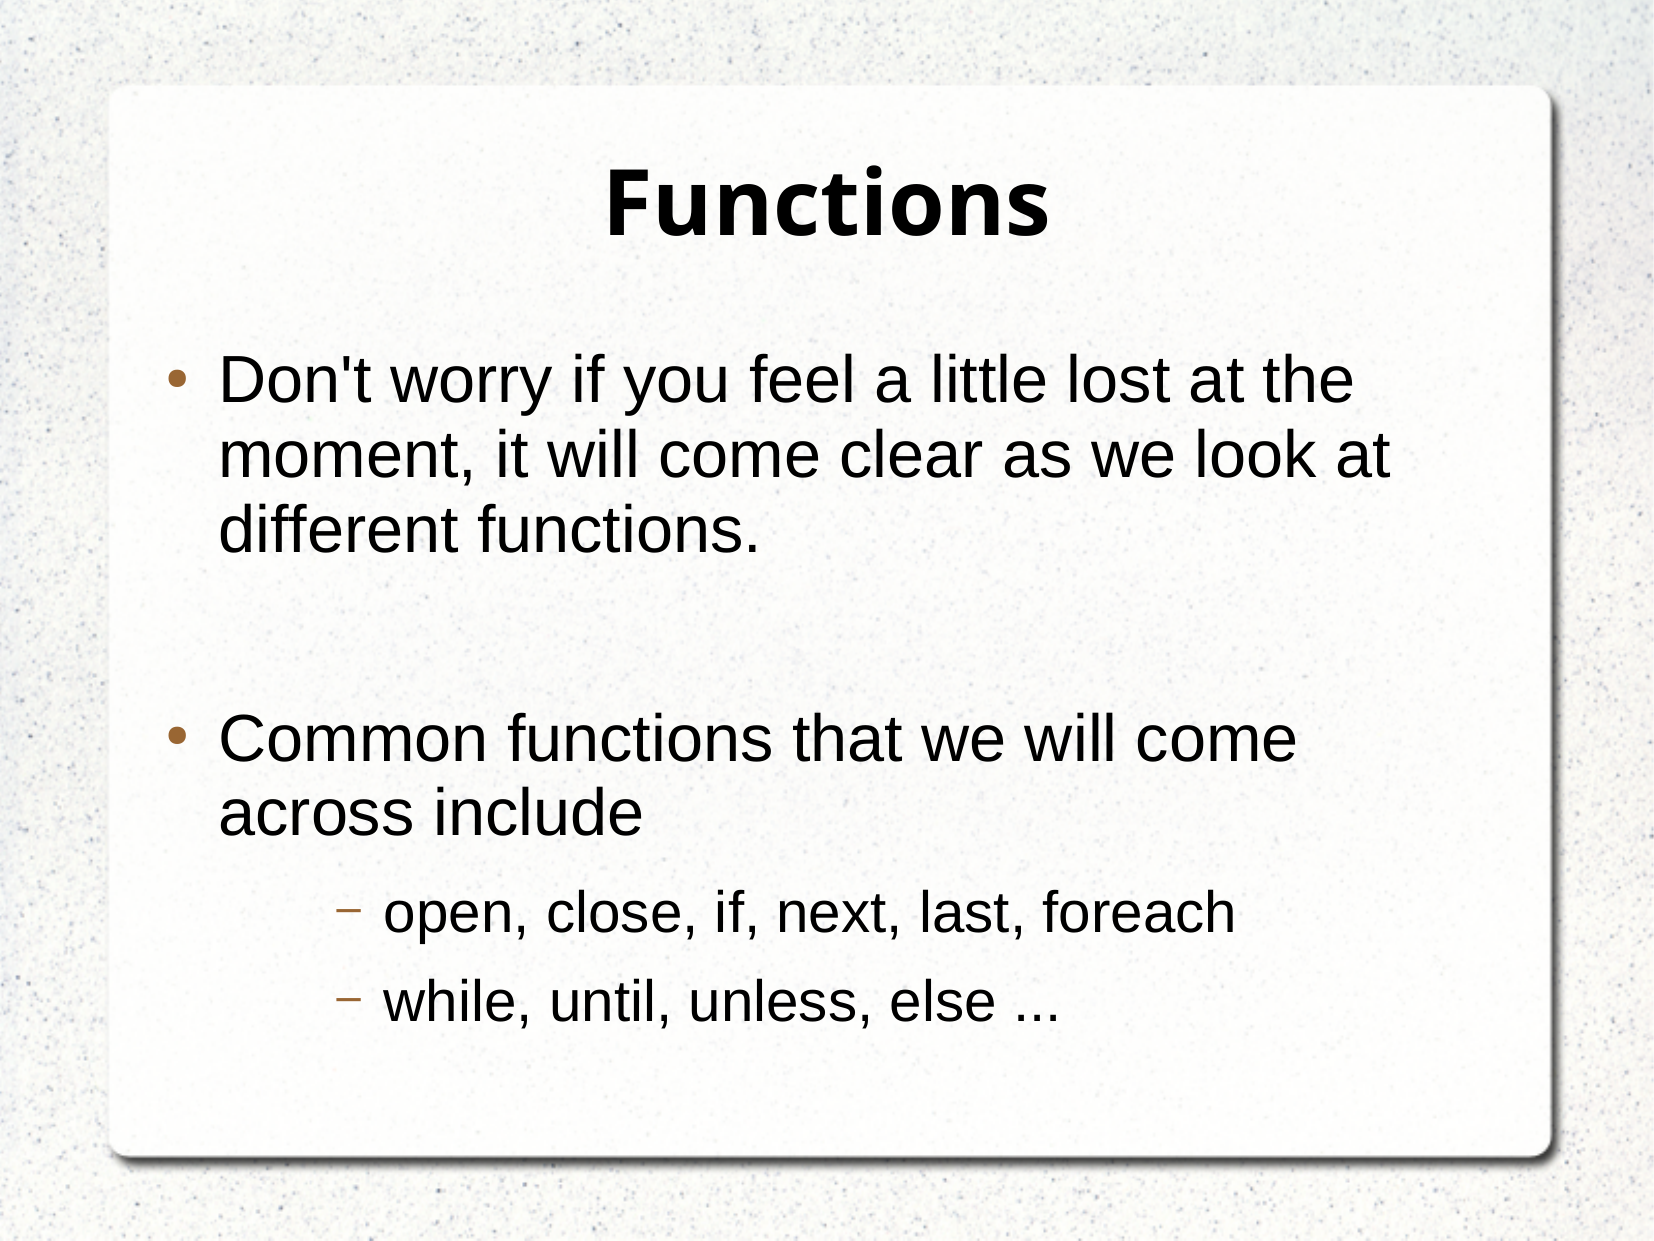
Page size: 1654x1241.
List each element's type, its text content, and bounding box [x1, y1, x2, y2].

title Functions [118, 96, 1536, 304]
picture [0, 0, 1654, 1241]
list Don't worry if you feel a little lost at the moment, it will come clear as we look at different functions. Common functions that we will come across include open, close, if, next, last, foreach while, until, unless, else ... [147, 342, 1506, 1032]
